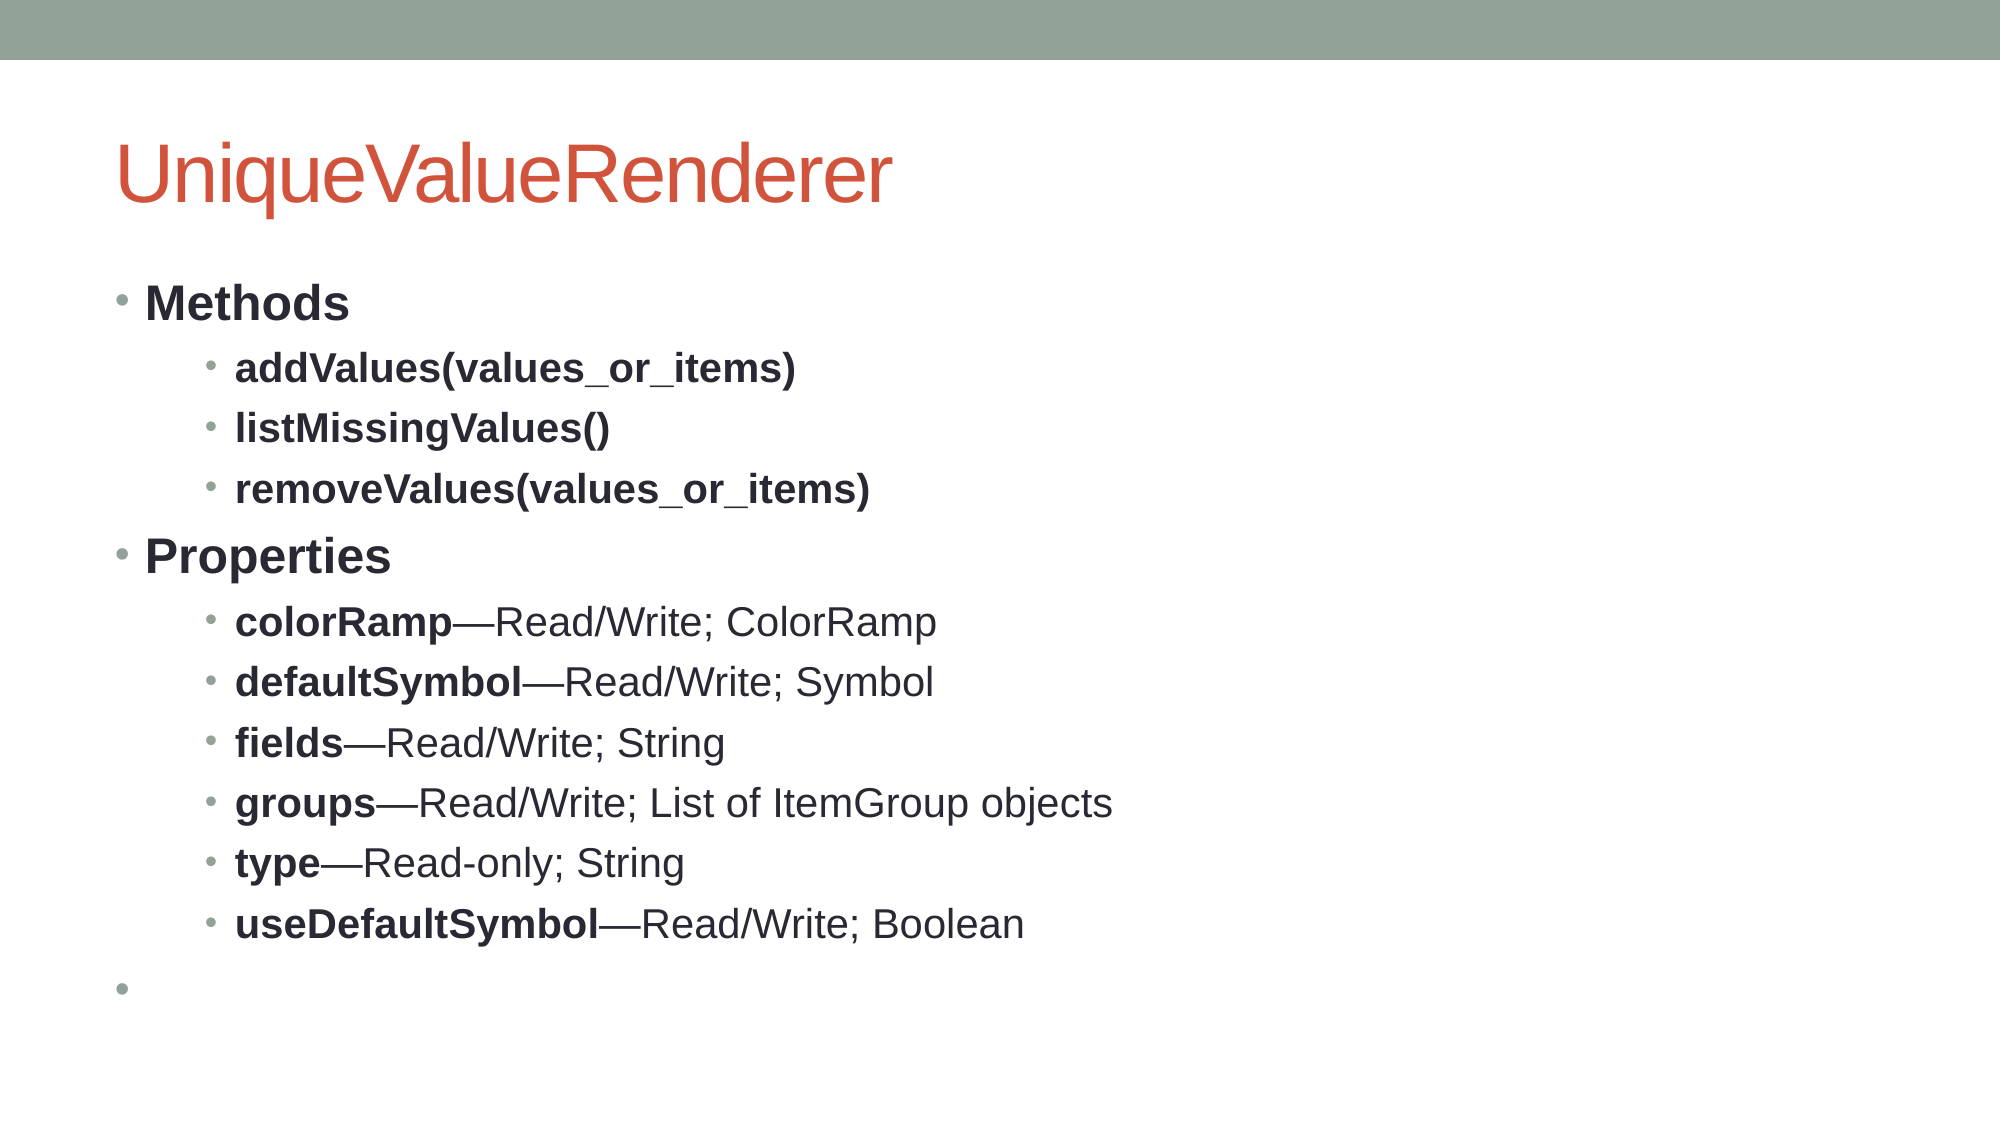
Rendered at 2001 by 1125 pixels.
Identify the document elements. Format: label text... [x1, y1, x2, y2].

list Methods addValues(values_or_items) listMissingValues() removeValues(values_or_items) Properties colorRamp—Read/Write; ColorRamp defaultSymbol—Read/Write; Symbol fields—Read/Write; String groups—Read/Write; List of ItemGroup objects type—Read-only; String useDefaultSymbol—Read/Write; Boolean [99, 262, 1900, 1063]
title UniqueValueRenderer [99, 87, 1900, 251]
